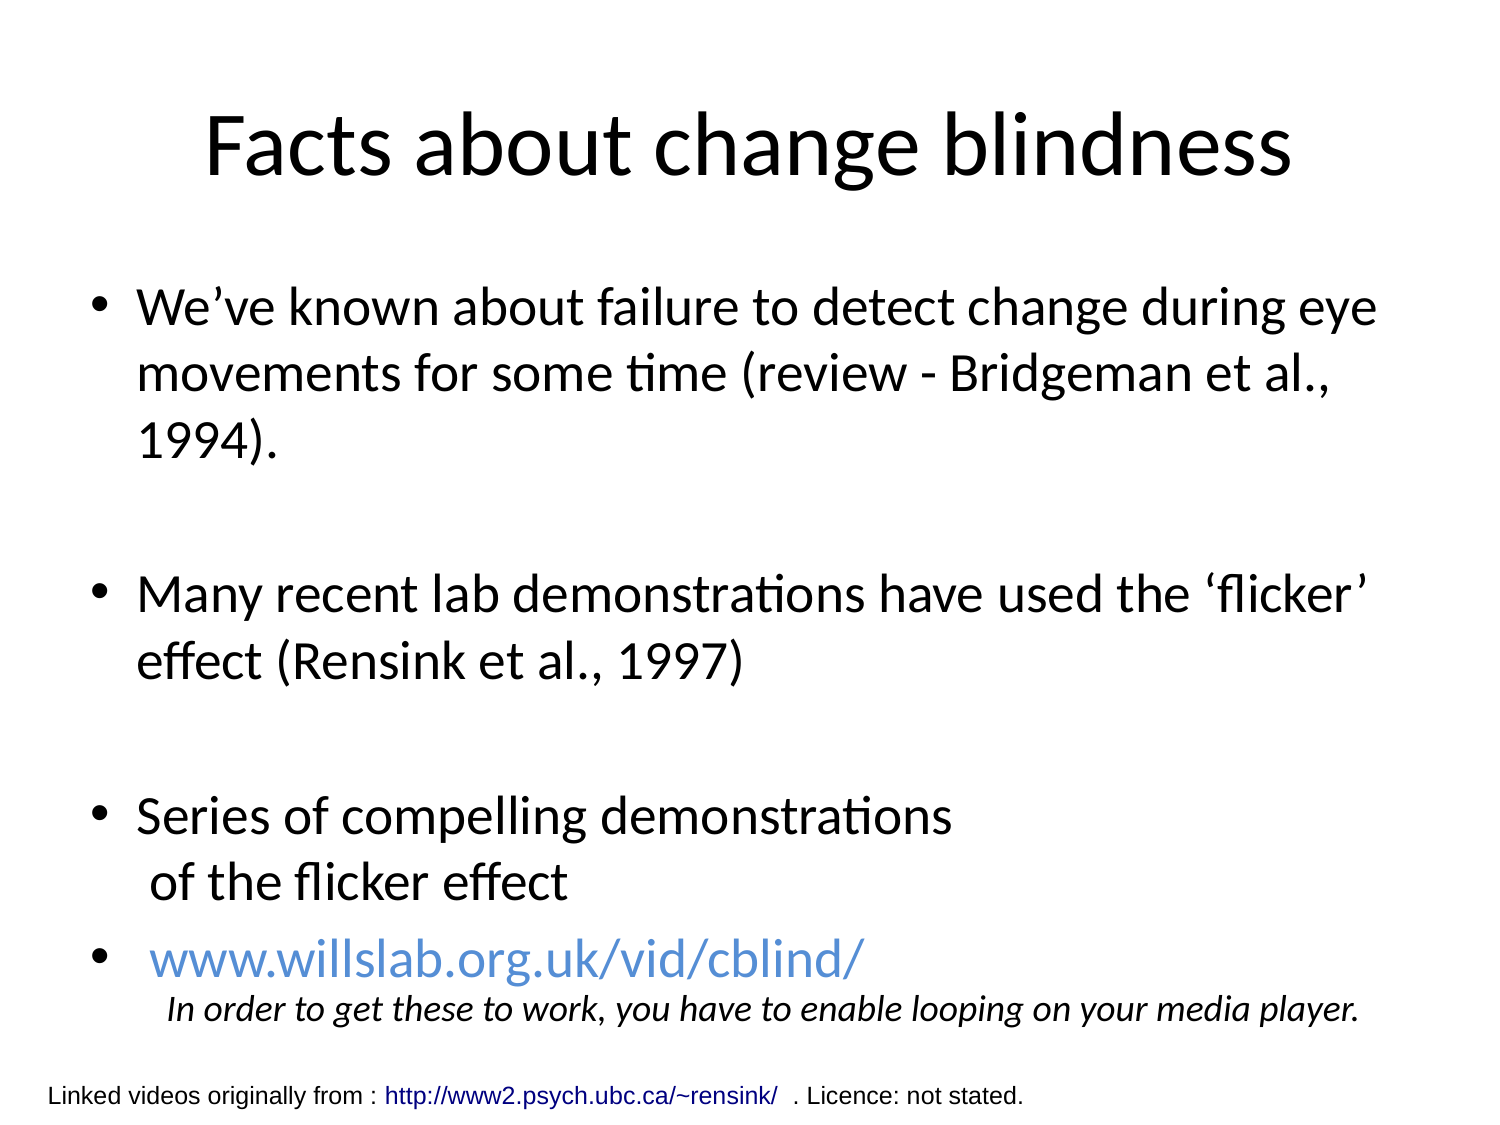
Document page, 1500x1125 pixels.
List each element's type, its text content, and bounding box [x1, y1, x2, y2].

text_box Linked videos originally from : http://www2.psych.ubc.ca/~rensink/ . Licence: not stated. [32, 1074, 1264, 1125]
list We’ve known about failure to detect change during eye movements for some time (review - Bridgeman et al., 1994). Many recent lab demonstrations have used the ‘flicker’ effect (Rensink et al., 1997) Series of compelling demonstrations of the flicker effect www.willslab.org.uk/vid/cblind/ [75, 262, 1425, 1005]
title Facts about change blindness [75, 45, 1425, 233]
text_box In order to get these to work, you have to enable looping on your media player. [151, 976, 1459, 1036]
